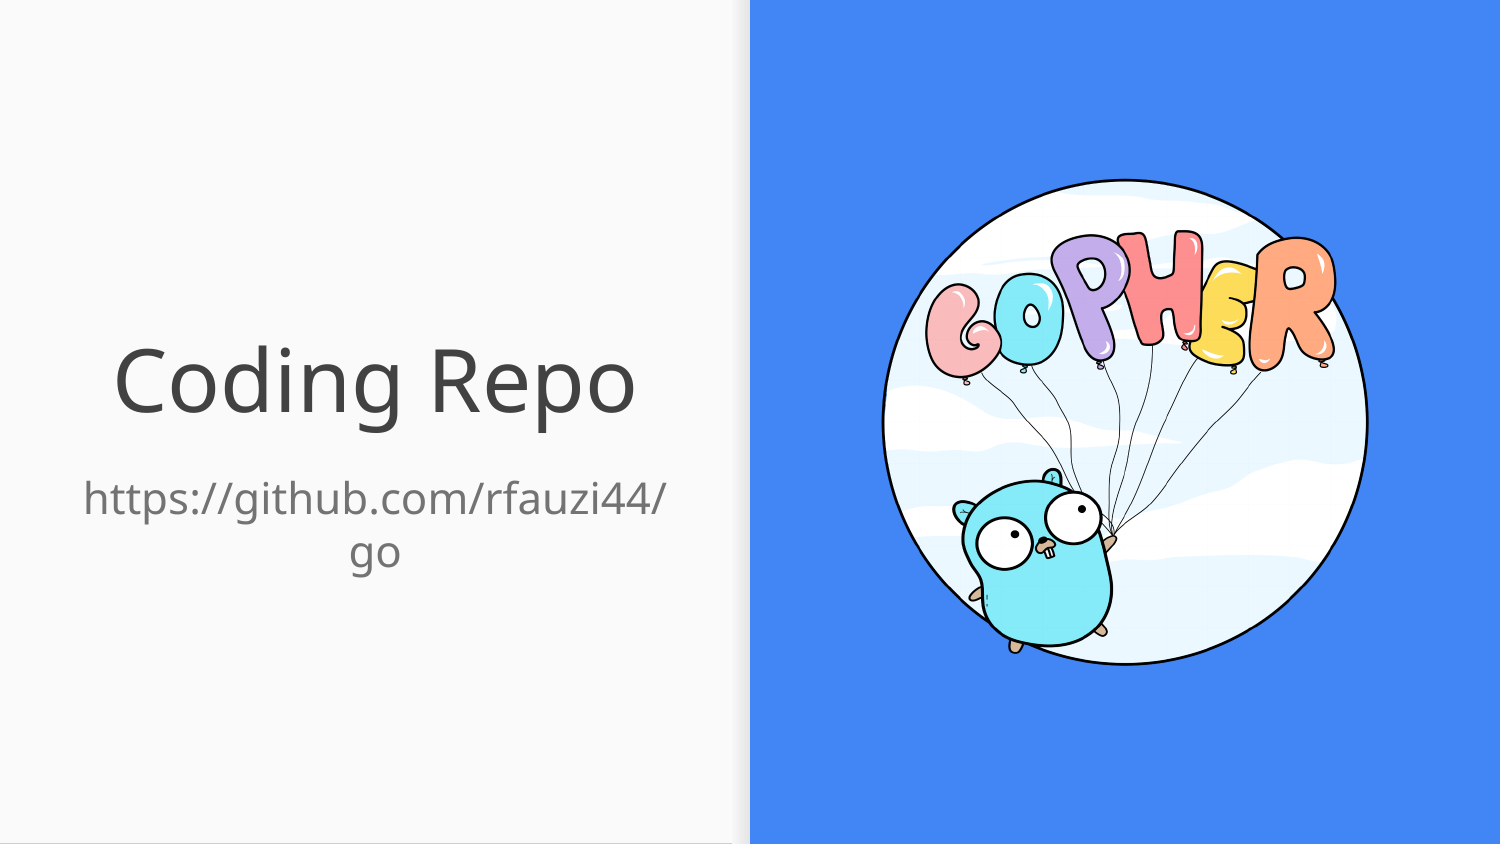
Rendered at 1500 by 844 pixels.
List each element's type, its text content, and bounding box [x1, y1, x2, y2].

title Coding Repo [43, 202, 708, 446]
picture [878, 175, 1372, 669]
subtitle https://github.com/rfauzi44/go [43, 455, 708, 659]
